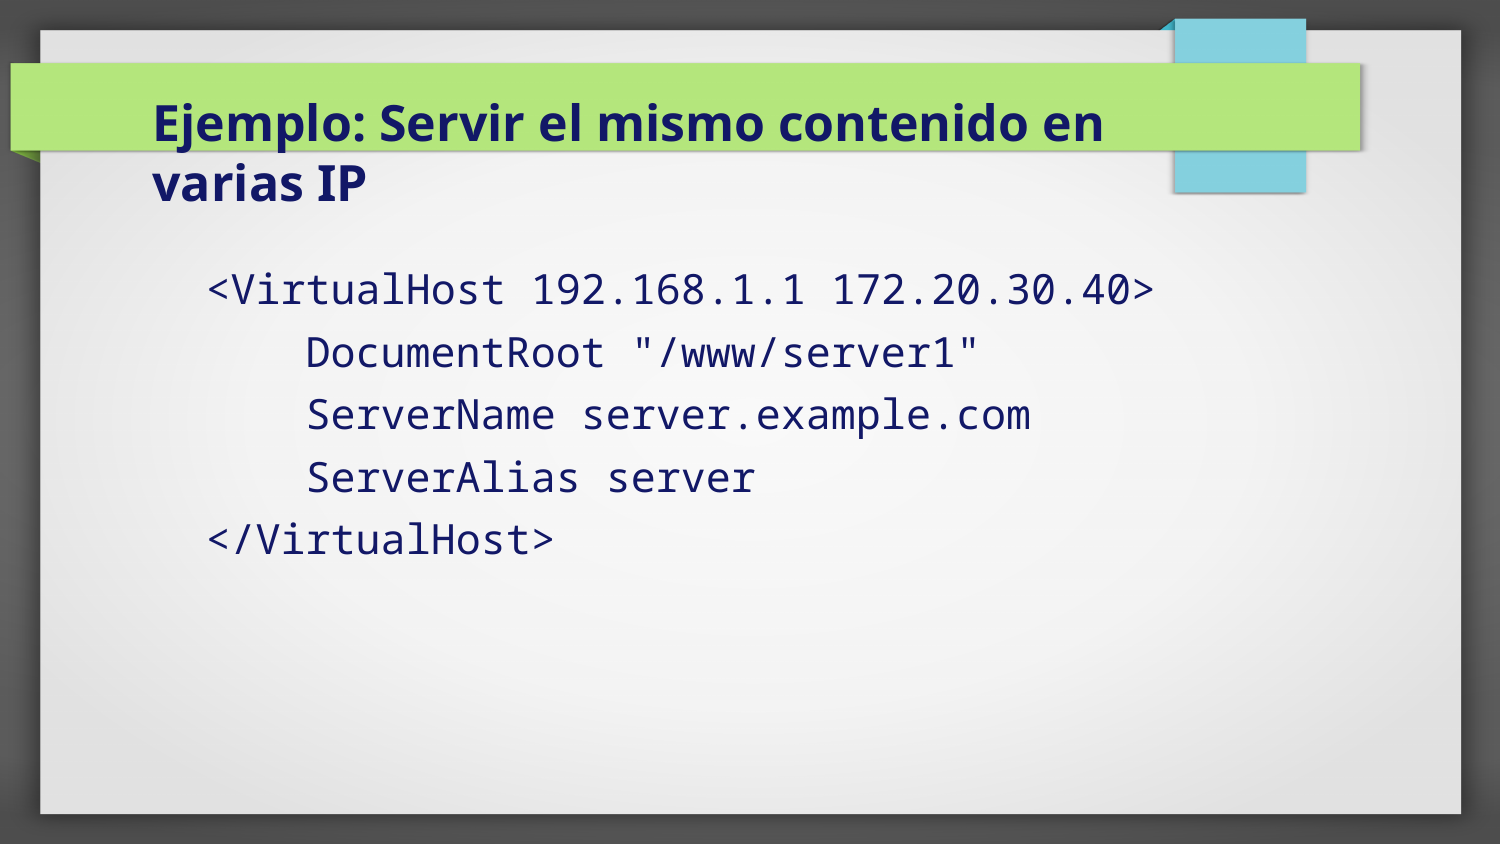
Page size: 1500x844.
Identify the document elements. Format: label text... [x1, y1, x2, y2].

picture [0, 0, 1500, 844]
list <VirtualHost 192.168.1.1 172.20.30.40> DocumentRoot "/www/server1" ServerName server.example.com ServerAlias server </VirtualHost> [190, 248, 1424, 497]
title Ejemplo: Servir el mismo contenido en varias IP [137, 146, 1276, 227]
